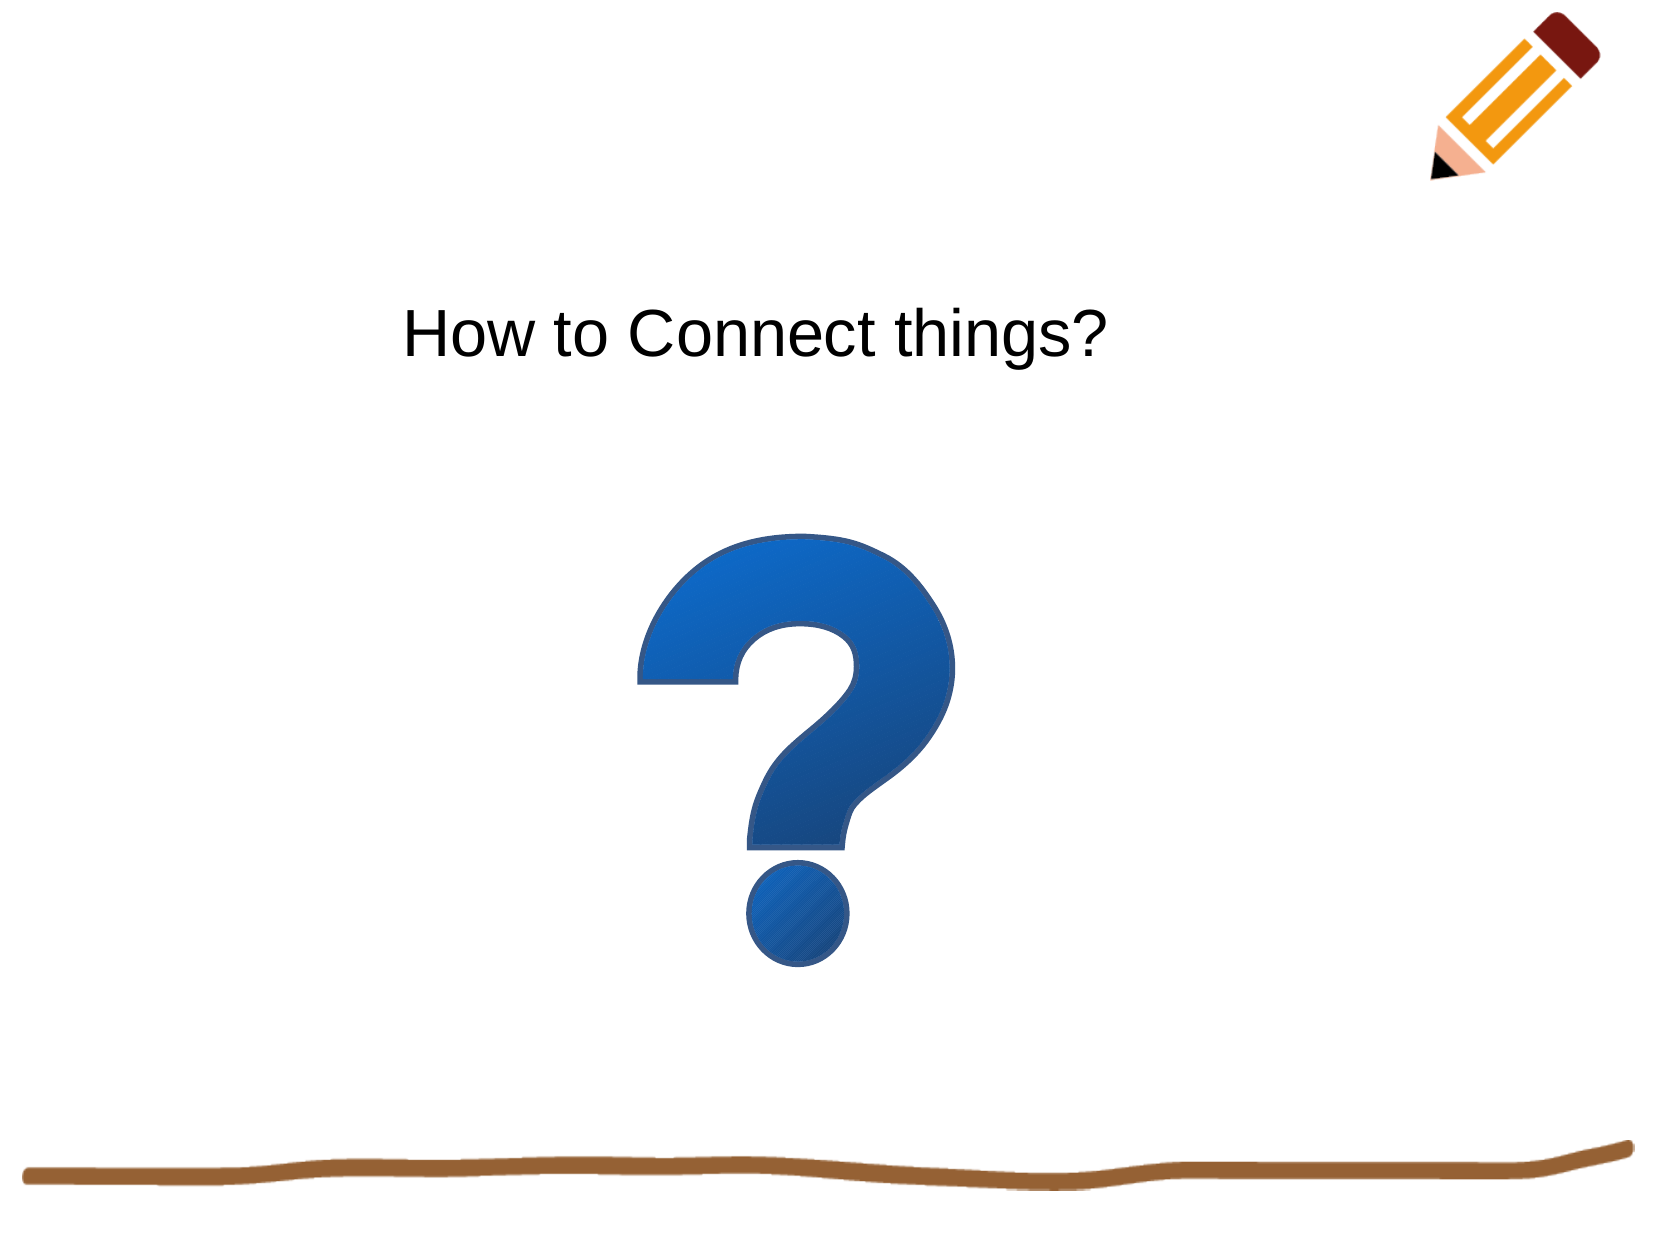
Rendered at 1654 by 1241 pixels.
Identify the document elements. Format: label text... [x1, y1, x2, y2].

picture [22, 1140, 1635, 1191]
picture [510, 452, 1108, 1051]
subtitle How to Connect things? [82, 49, 1430, 617]
picture [1430, 12, 1601, 181]
